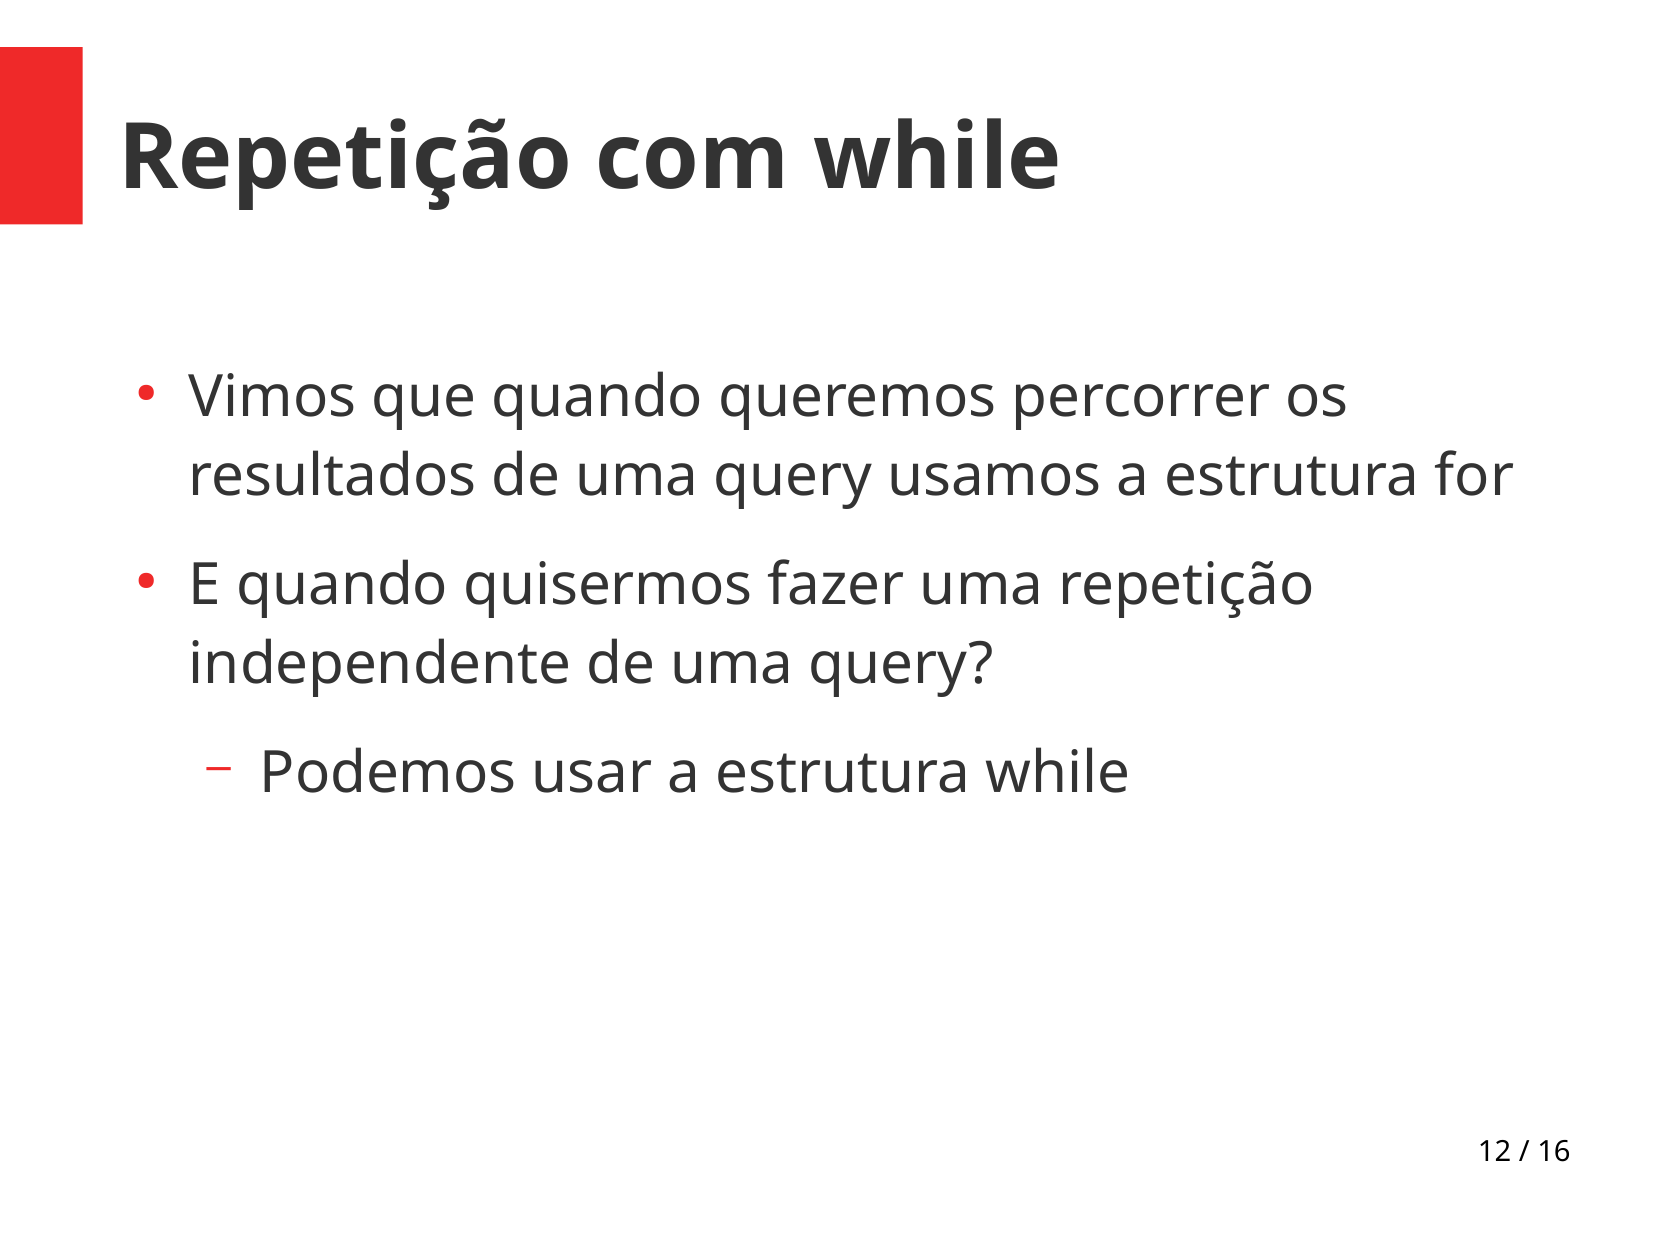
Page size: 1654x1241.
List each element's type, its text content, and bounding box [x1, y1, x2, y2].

list Vimos que quando queremos percorrer os resultados de uma query usamos a estrutura for E quando quisermos fazer uma repetição independente de uma query? Podemos usar a estrutura while [118, 354, 1536, 1074]
title Repetição com while [118, 49, 1571, 257]
